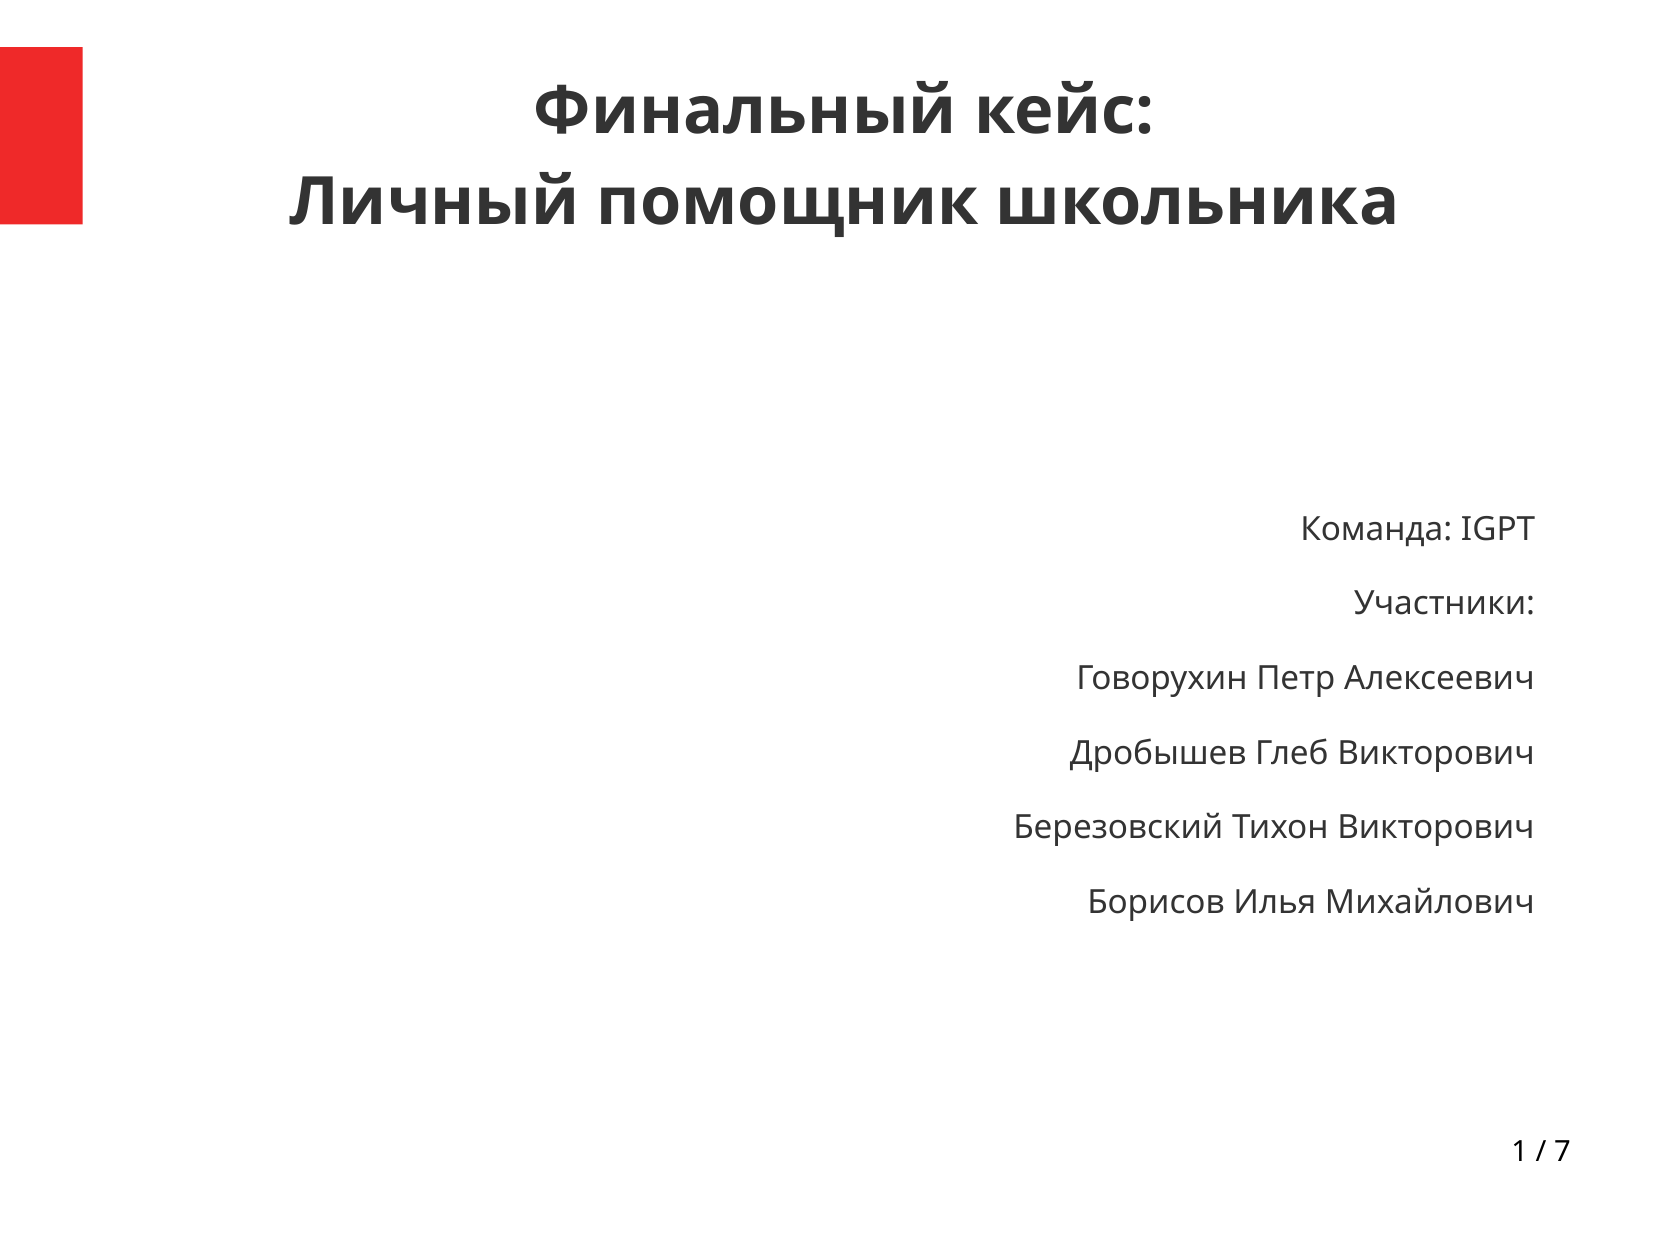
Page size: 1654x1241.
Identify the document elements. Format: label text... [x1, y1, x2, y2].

title Финальный кейс: Личный помощник школьника [118, 49, 1571, 257]
list Команда: IGPT Участники: Говорухин Петр Алексеевич Дробышев Глеб Викторович Березовский Тихон Викторович Борисов Илья Михайлович [118, 354, 1536, 1074]
